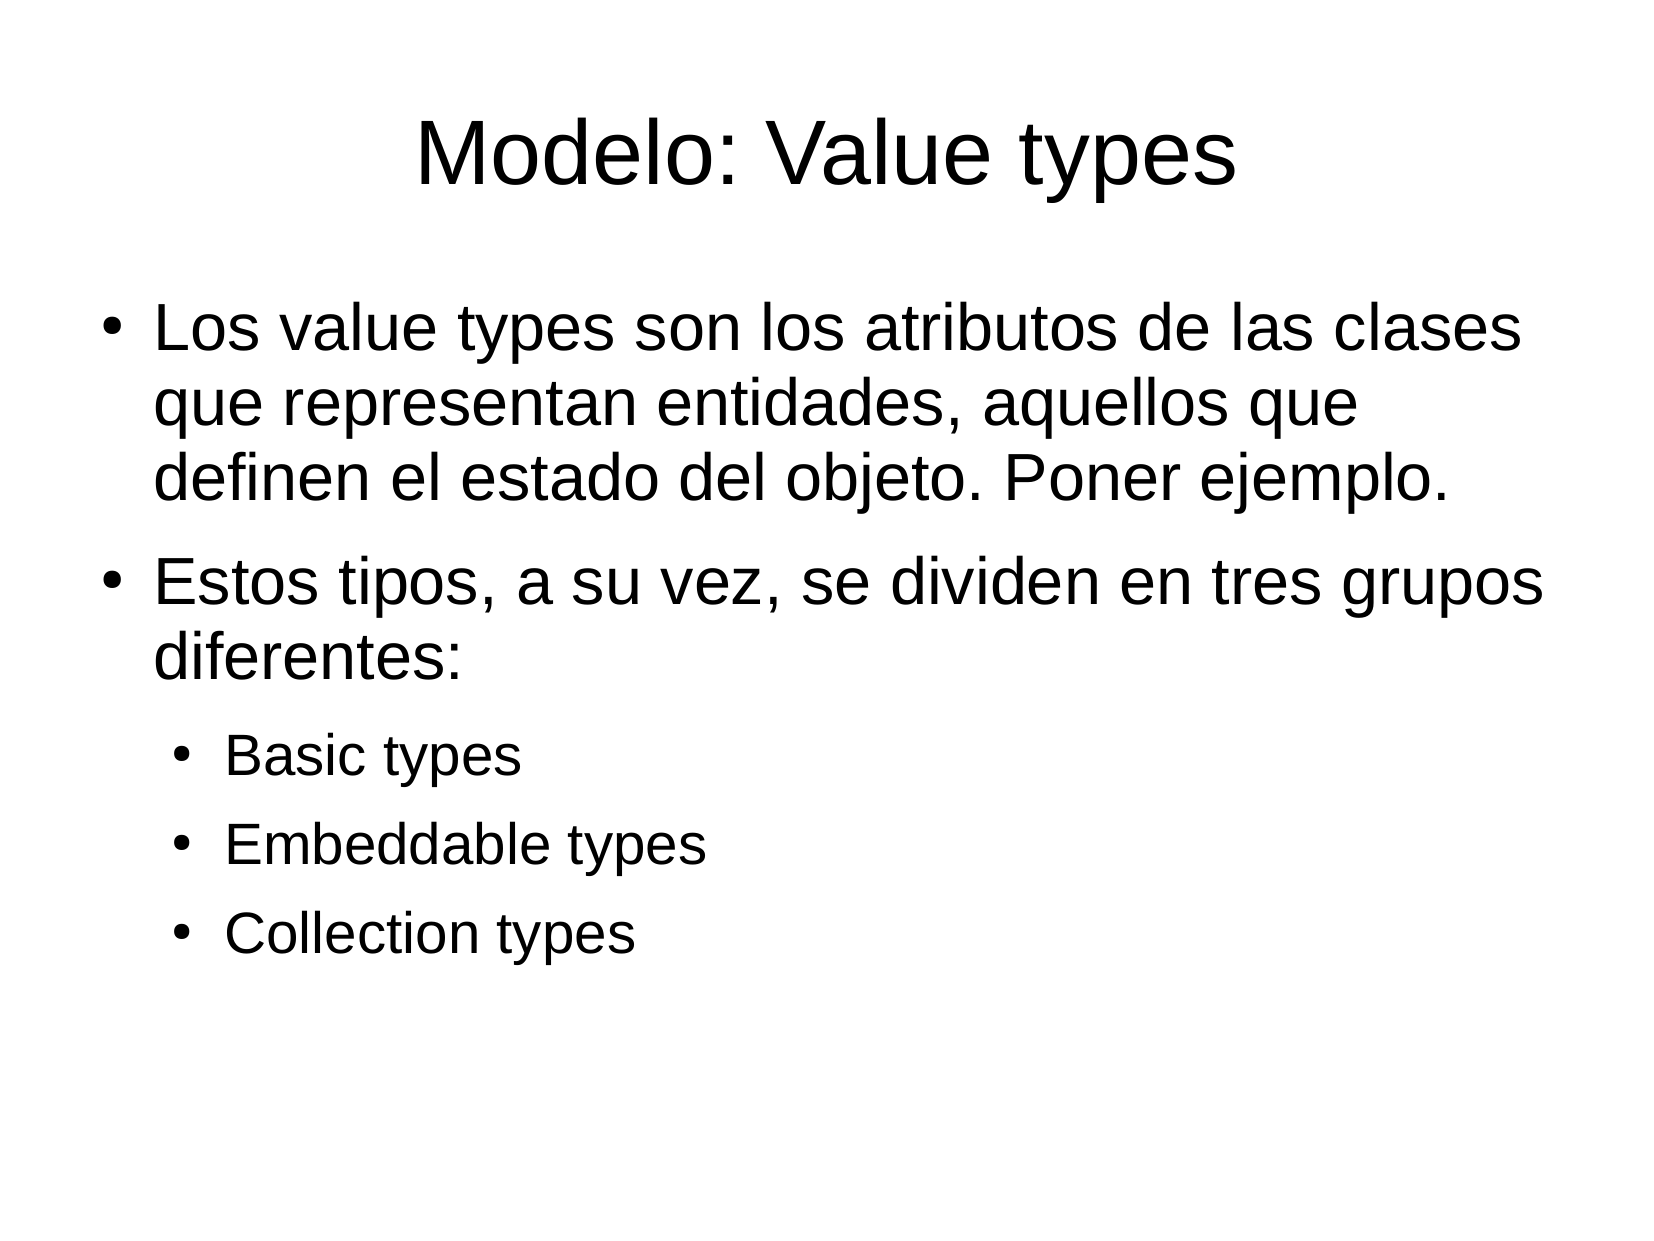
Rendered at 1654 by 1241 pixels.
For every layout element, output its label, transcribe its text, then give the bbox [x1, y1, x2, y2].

list Los value types son los atributos de las clases que representan entidades, aquellos que definen el estado del objeto. Poner ejemplo. Estos tipos, a su vez, se dividen en tres grupos diferentes: Basic types Embeddable types Collection types [82, 290, 1571, 1109]
title Modelo: Value types [82, 49, 1571, 257]
